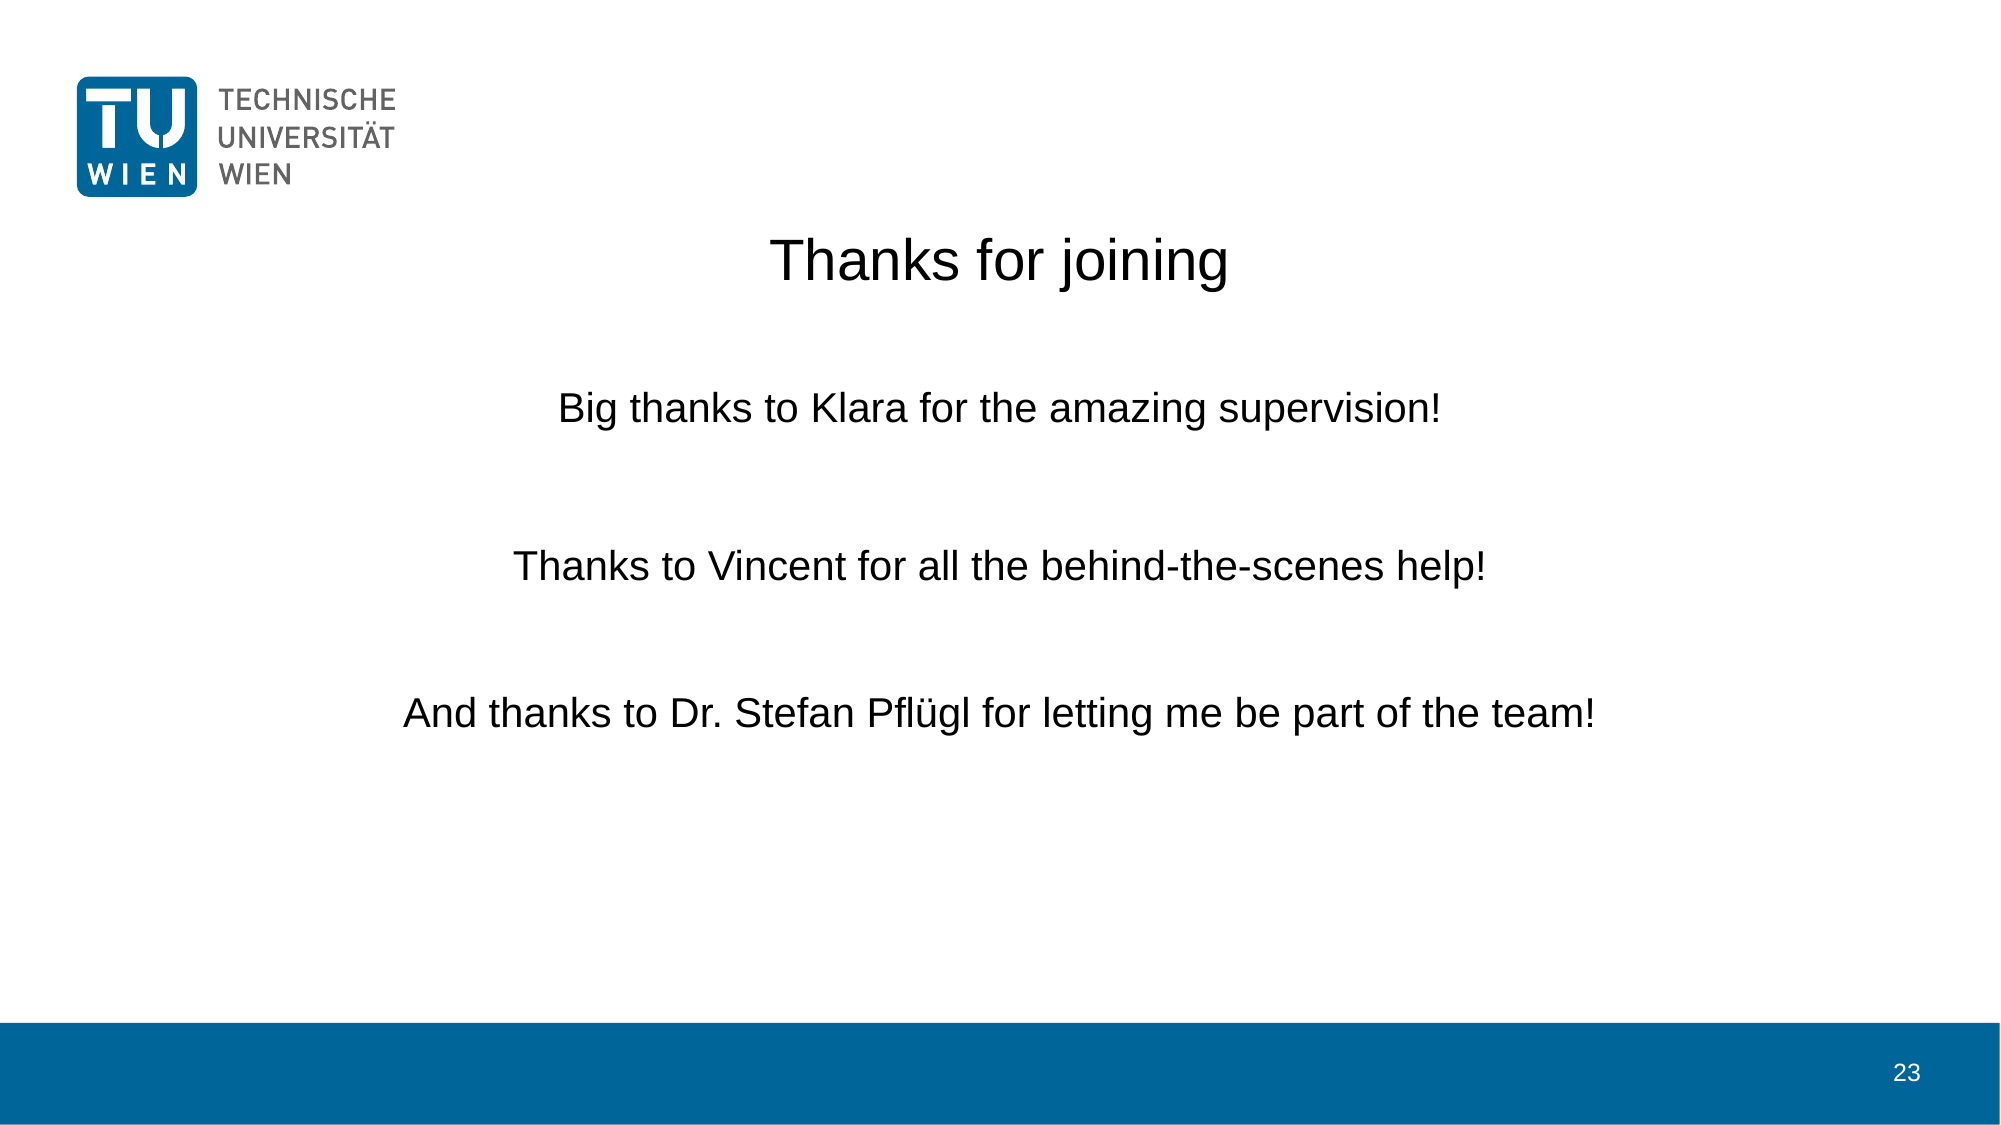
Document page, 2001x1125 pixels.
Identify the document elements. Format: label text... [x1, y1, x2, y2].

text_box Thanks to Vincent for all the behind-the-scenes help! [498, 531, 1502, 596]
text_box Thanks for joining [754, 214, 1246, 300]
text_box And thanks to Dr. Stefan Pflügl for letting me be part of the team! [387, 678, 1613, 789]
text_box Big thanks to Klara for the amazing supervision! [537, 373, 1463, 439]
